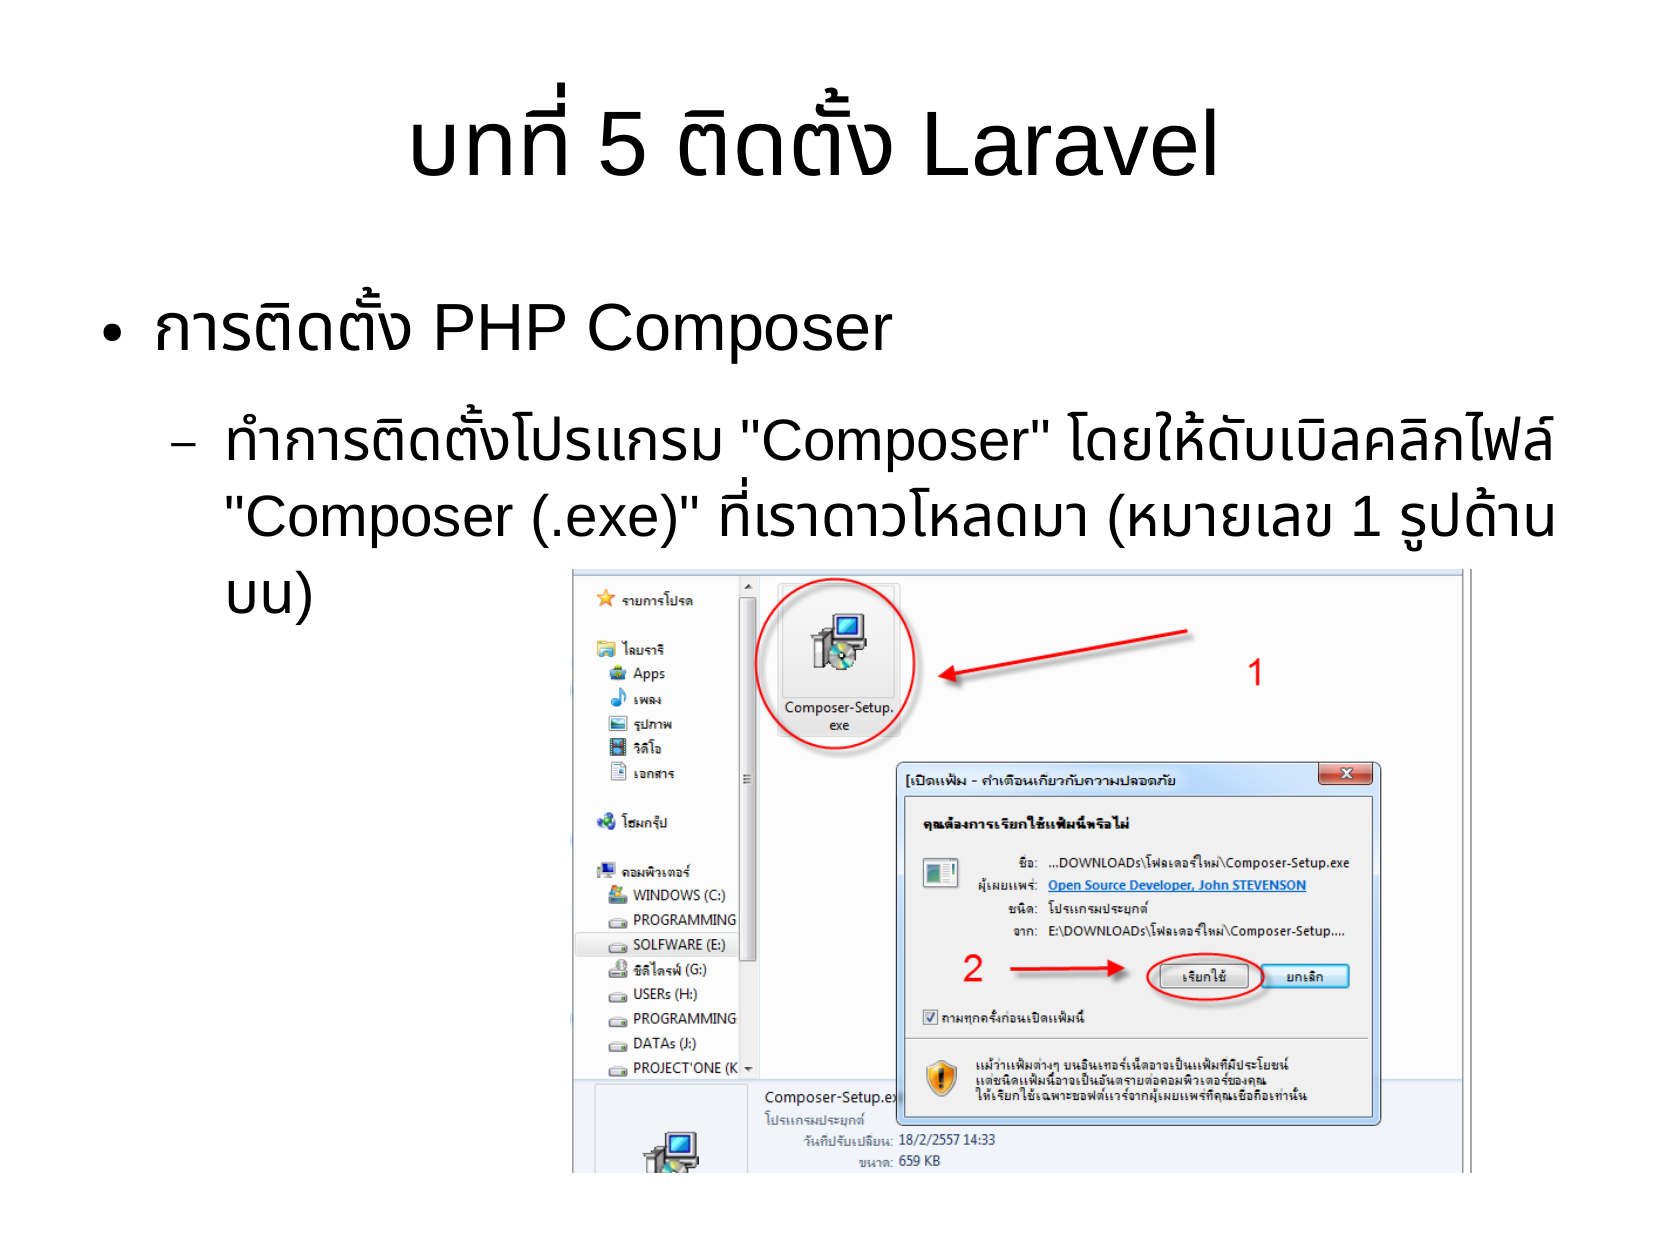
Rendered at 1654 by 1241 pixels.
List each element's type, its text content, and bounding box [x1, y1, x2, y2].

picture [570, 569, 1474, 1173]
list การติดตั้ง PHP Composer ทำการติดตั้งโปรแกรม "Composer" โดยให้ดับเบิลคลิกไฟล์ "Composer (.exe)" ที่เราดาวโหลดมา (หมายเลข 1 รูปด้านบน) [82, 290, 1571, 1010]
title บทที่ 5 ติดตั้ง Laravel [82, 49, 1571, 257]
